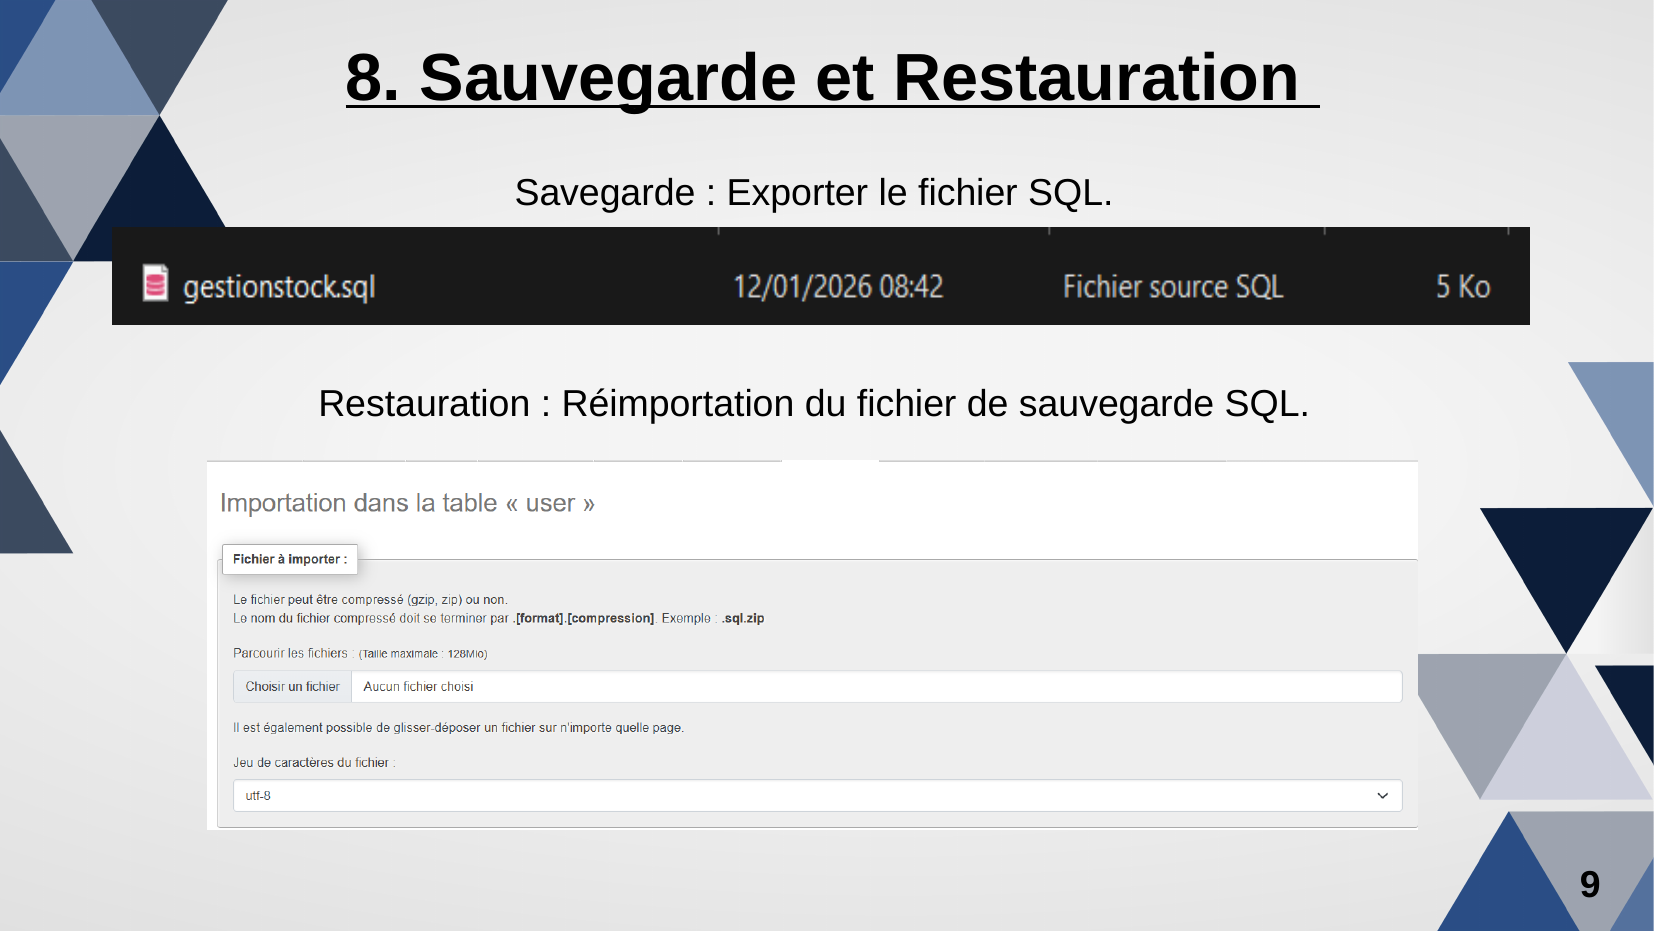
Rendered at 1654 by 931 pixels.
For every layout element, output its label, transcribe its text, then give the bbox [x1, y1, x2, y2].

title 8. Sauvegarde et Restauration [88, 0, 1577, 156]
picture [0, 0, 1654, 931]
text_box Savegarde : Exporter le fichier SQL. Restauration : Réimportation du fichier de sauvegarde SQL. [76, 164, 1552, 669]
text_box 9 [1564, 856, 1654, 931]
